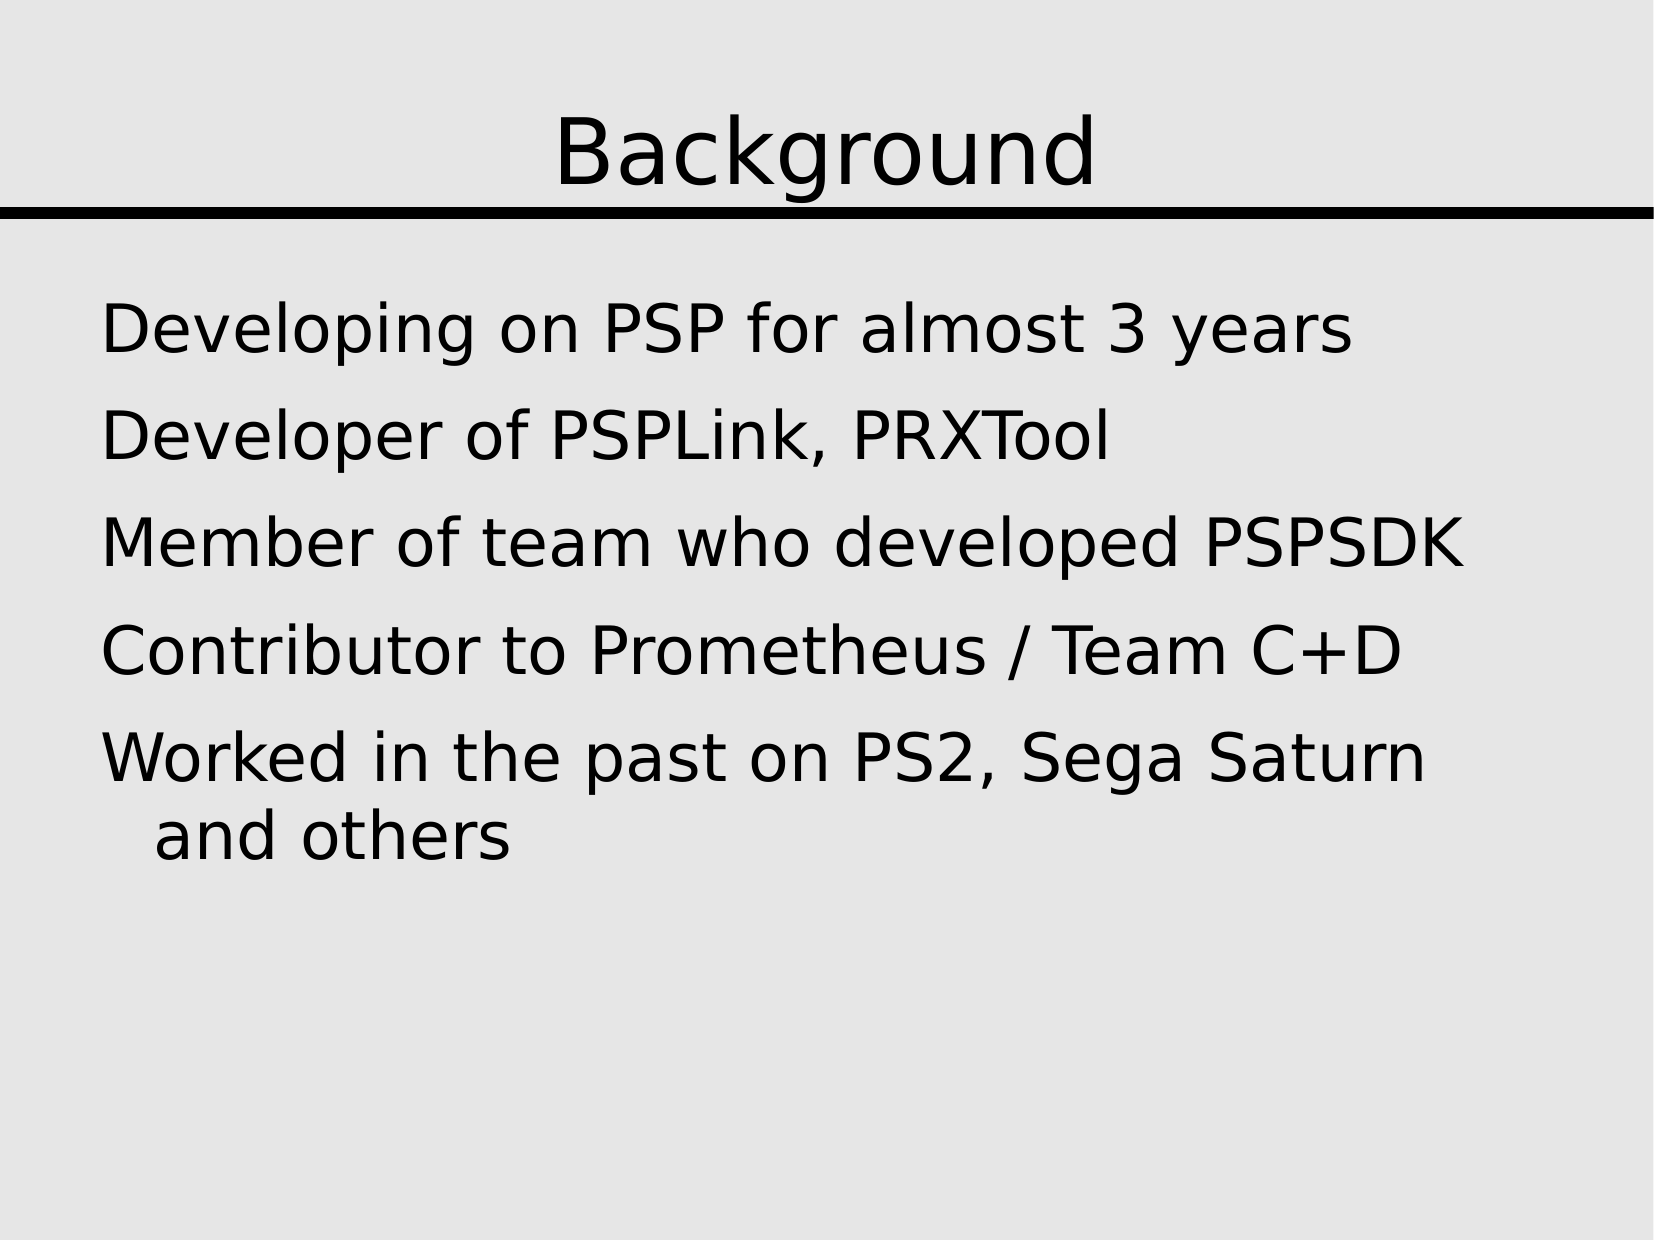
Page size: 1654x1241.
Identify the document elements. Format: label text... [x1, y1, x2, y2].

list Developing on PSP for almost 3 years Developer of PSPLink, PRXTool Member of team who developed PSPSDK Contributor to Prometheus / Team C+D Worked in the past on PS2, Sega Saturn and others [82, 290, 1571, 1094]
title Background [82, 56, 1571, 250]
